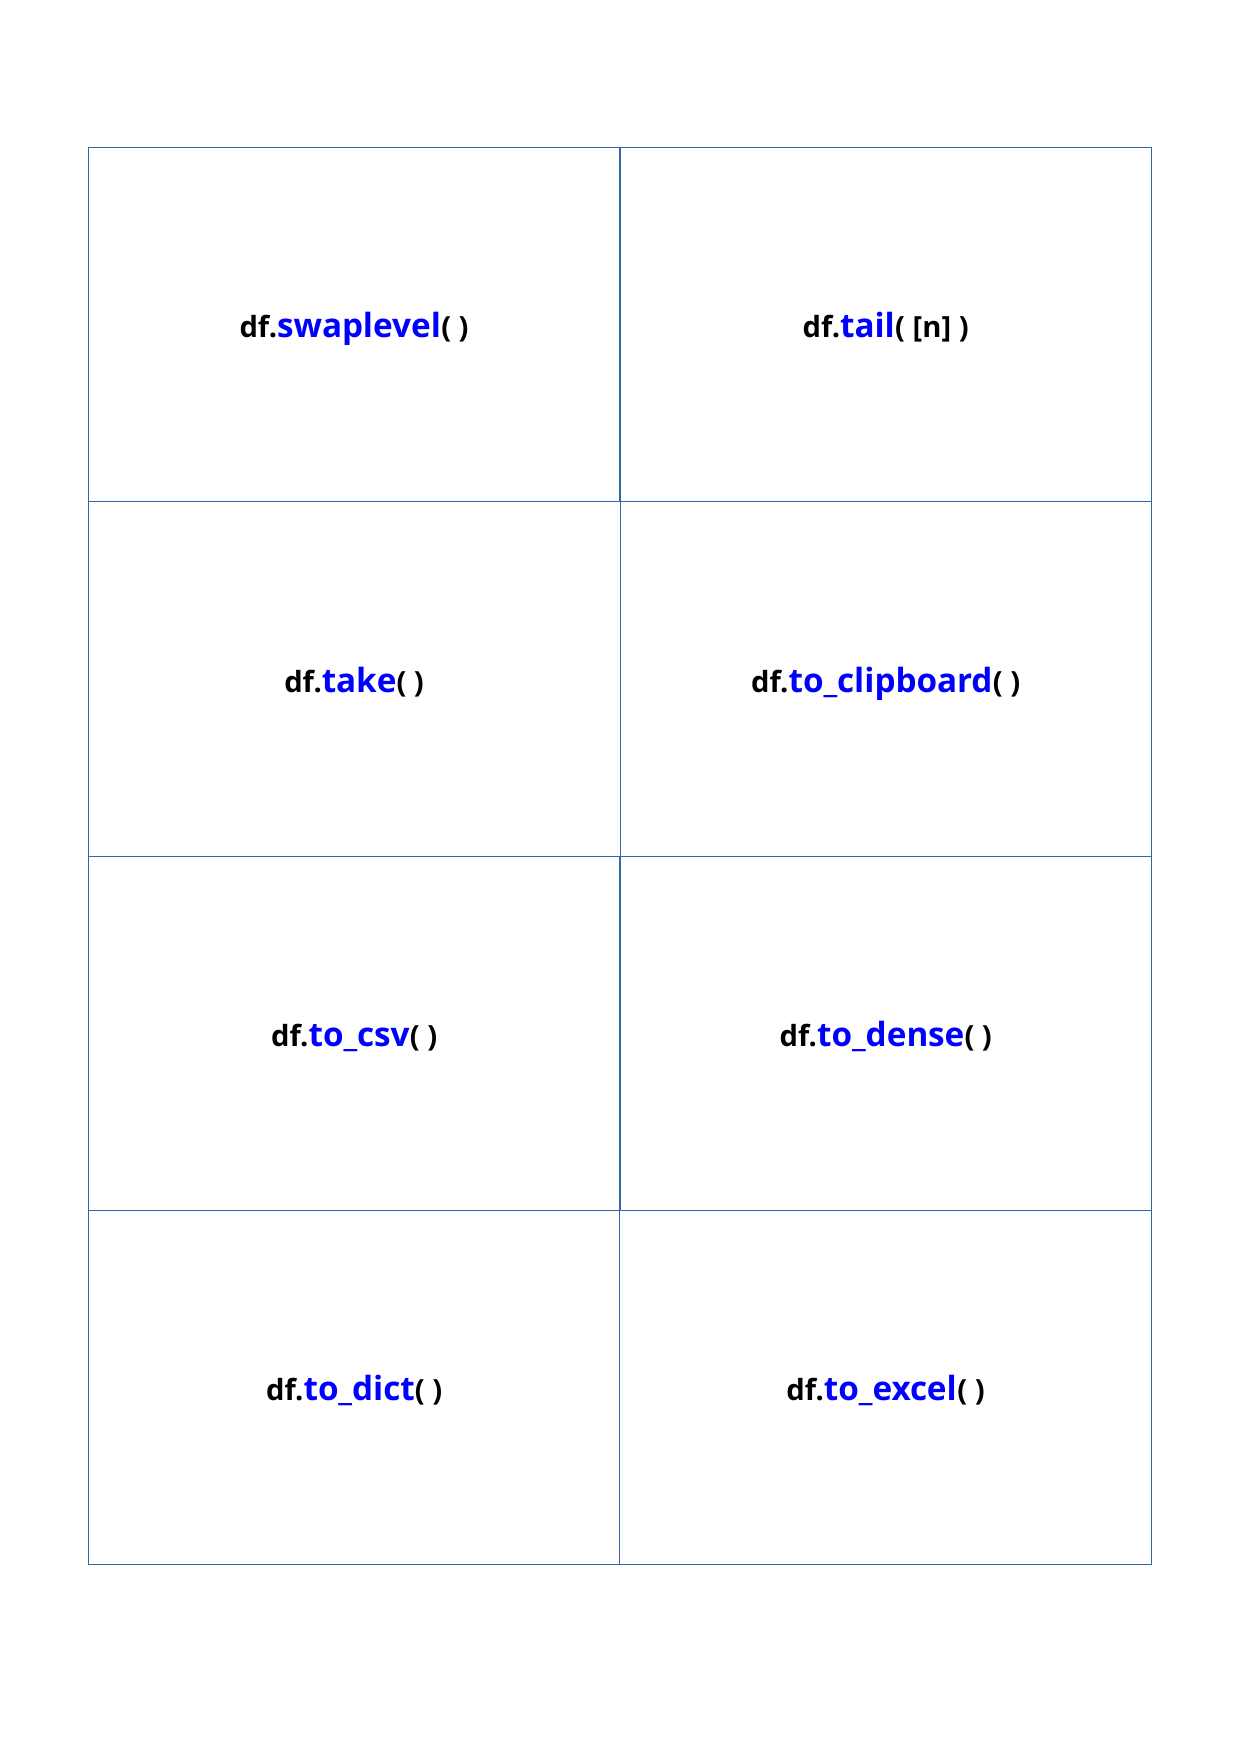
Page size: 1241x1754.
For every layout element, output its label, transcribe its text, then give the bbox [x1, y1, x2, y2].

text_box df.swaplevel( ) [88, 147, 620, 501]
text_box df.take( ) [88, 501, 620, 856]
text_box df.tail( [n] ) [620, 147, 1152, 501]
text_box df.to_csv( ) [88, 856, 620, 1210]
text_box df.to_clipboard( ) [620, 501, 1152, 856]
text_box df.to_dict( ) [88, 1210, 619, 1565]
text_box df.to_excel( ) [619, 1210, 1152, 1565]
text_box df.to_dense( ) [620, 856, 1152, 1210]
